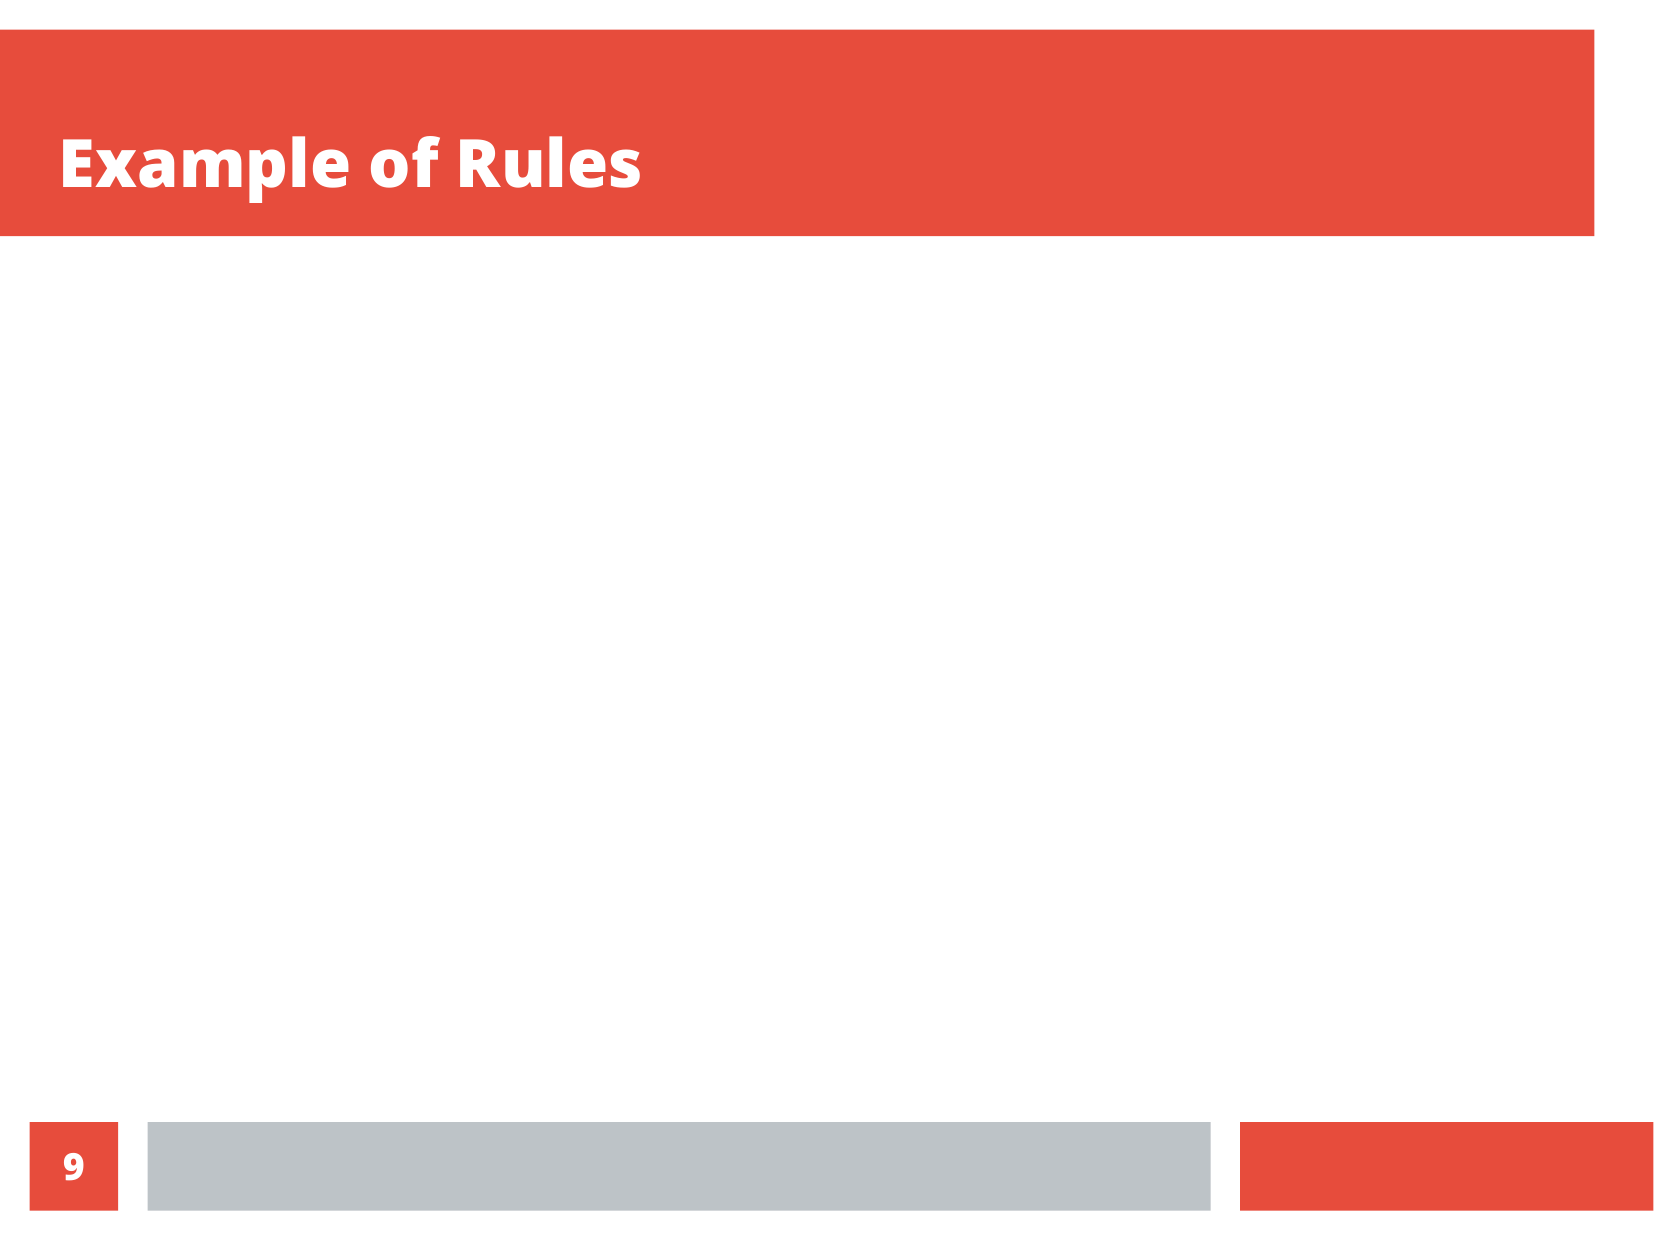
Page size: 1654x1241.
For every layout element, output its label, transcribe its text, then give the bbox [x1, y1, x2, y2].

title Example of Rules [59, 59, 1595, 207]
